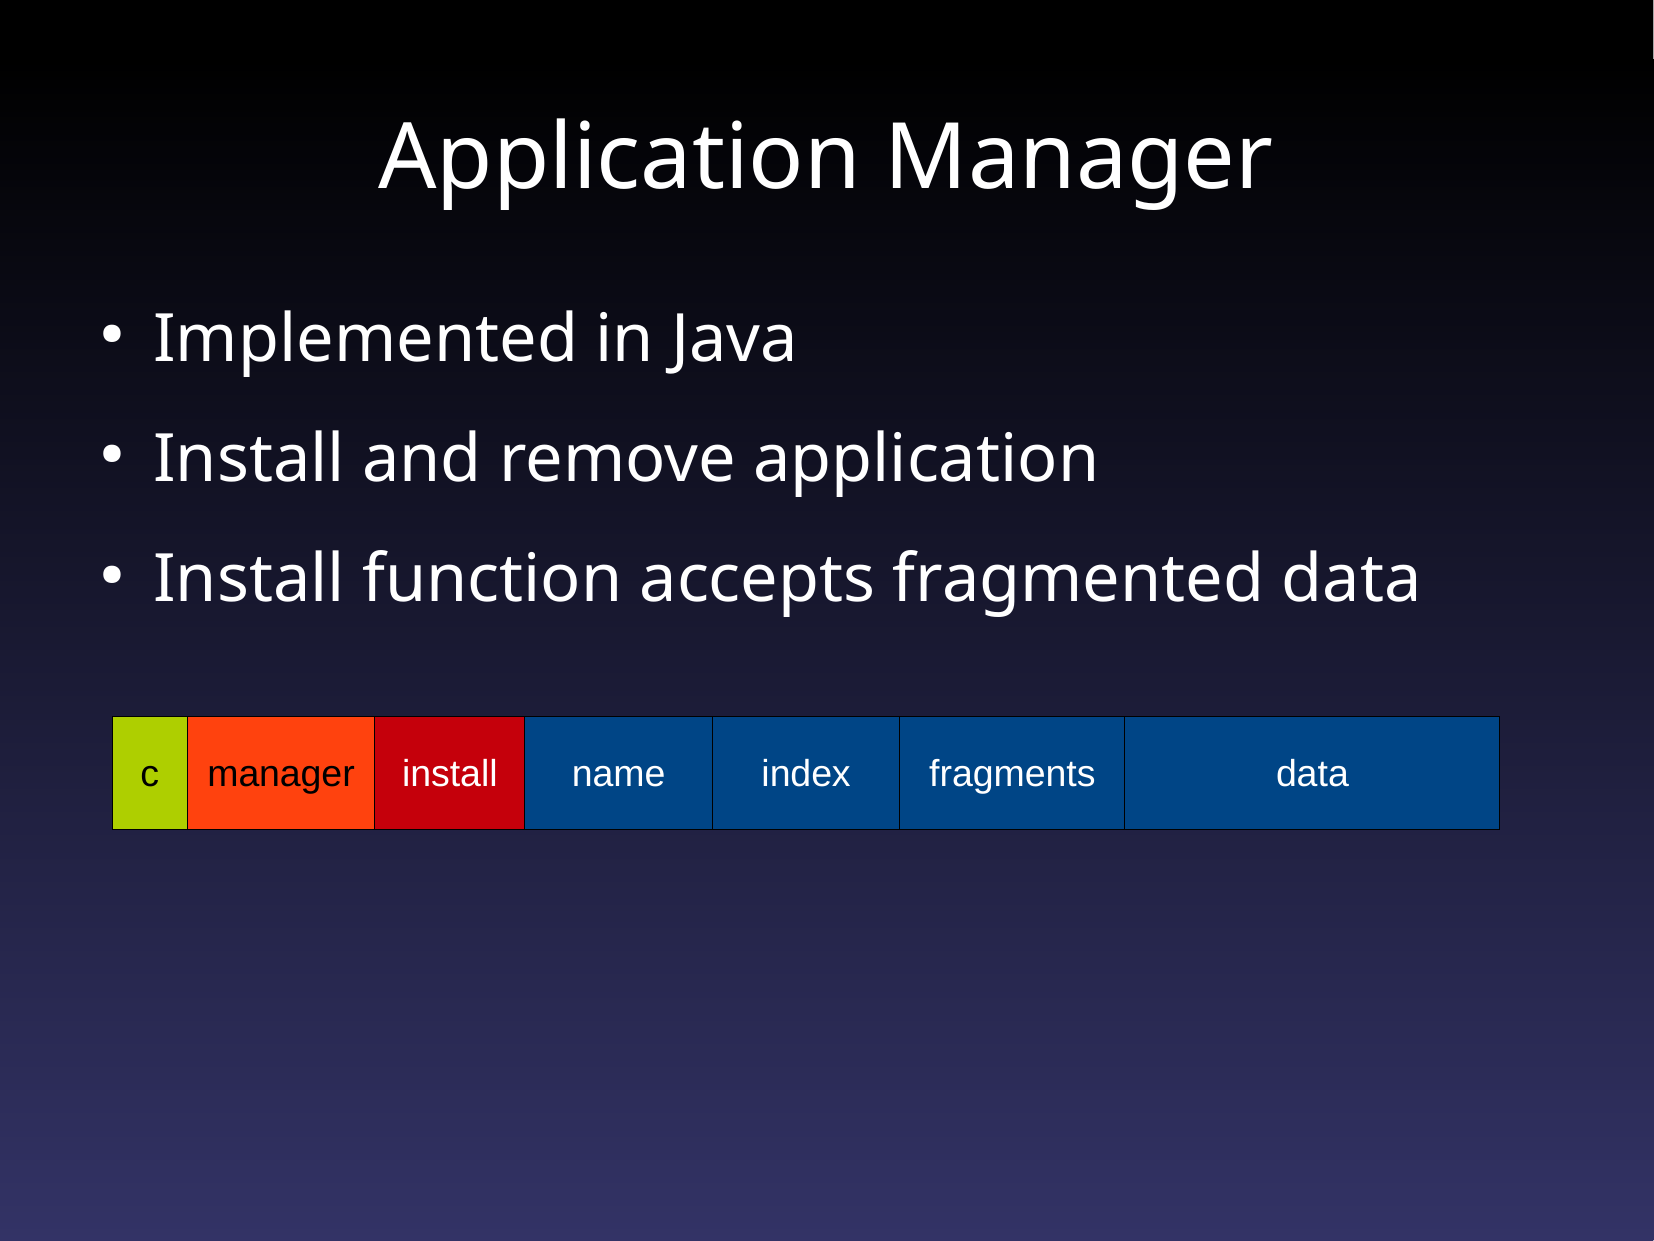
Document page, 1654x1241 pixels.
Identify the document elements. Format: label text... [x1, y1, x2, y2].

text_box fragments [899, 716, 1124, 830]
list Implemented in Java Install and remove application Install function accepts fragmented data [82, 290, 1571, 1094]
text_box index [712, 716, 899, 830]
text_box c [112, 716, 187, 830]
text_box manager [187, 716, 374, 830]
text_box name [524, 716, 712, 830]
text_box data [1124, 716, 1500, 830]
text_box install [374, 716, 524, 830]
title Application Manager [82, 56, 1571, 249]
